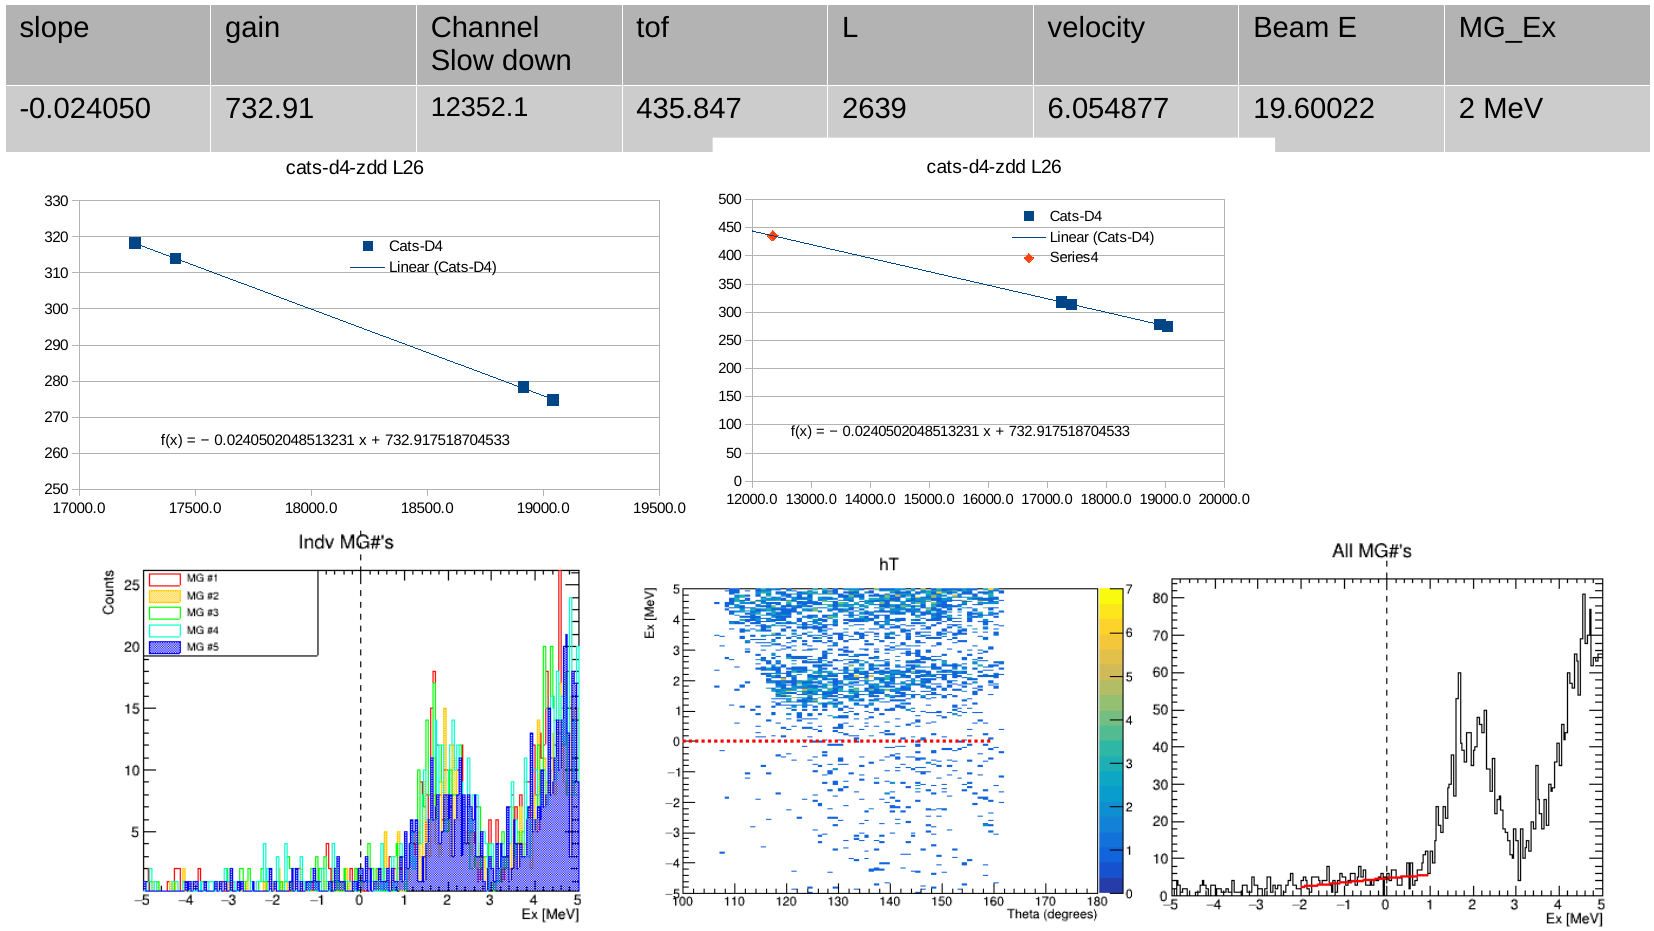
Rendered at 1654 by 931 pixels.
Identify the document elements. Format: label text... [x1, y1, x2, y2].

chart [712, 137, 1276, 517]
table_cell 732.91 [211, 86, 416, 152]
table_header slope [6, 5, 210, 85]
table_header gain [211, 5, 416, 85]
table_header Beam E [1239, 5, 1444, 85]
table_header Channel Slow down [417, 5, 622, 85]
table_cell -0.024050 [6, 86, 210, 152]
table_header L [828, 5, 1033, 85]
table_cell 12352.1 [417, 86, 622, 152]
table_cell 2 MeV [1445, 86, 1650, 152]
table_header MG_Ex [1445, 5, 1650, 85]
table_cell 435.847 [623, 86, 827, 152]
picture [98, 526, 601, 931]
table_header tof [623, 5, 827, 85]
picture [637, 535, 1654, 931]
table_header velocity [1034, 5, 1238, 85]
table_cell 2639 [828, 86, 1033, 137]
table_cell 19.60022 [1239, 86, 1444, 152]
table_cell 6.054877 [1034, 86, 1238, 137]
chart [0, 137, 710, 526]
